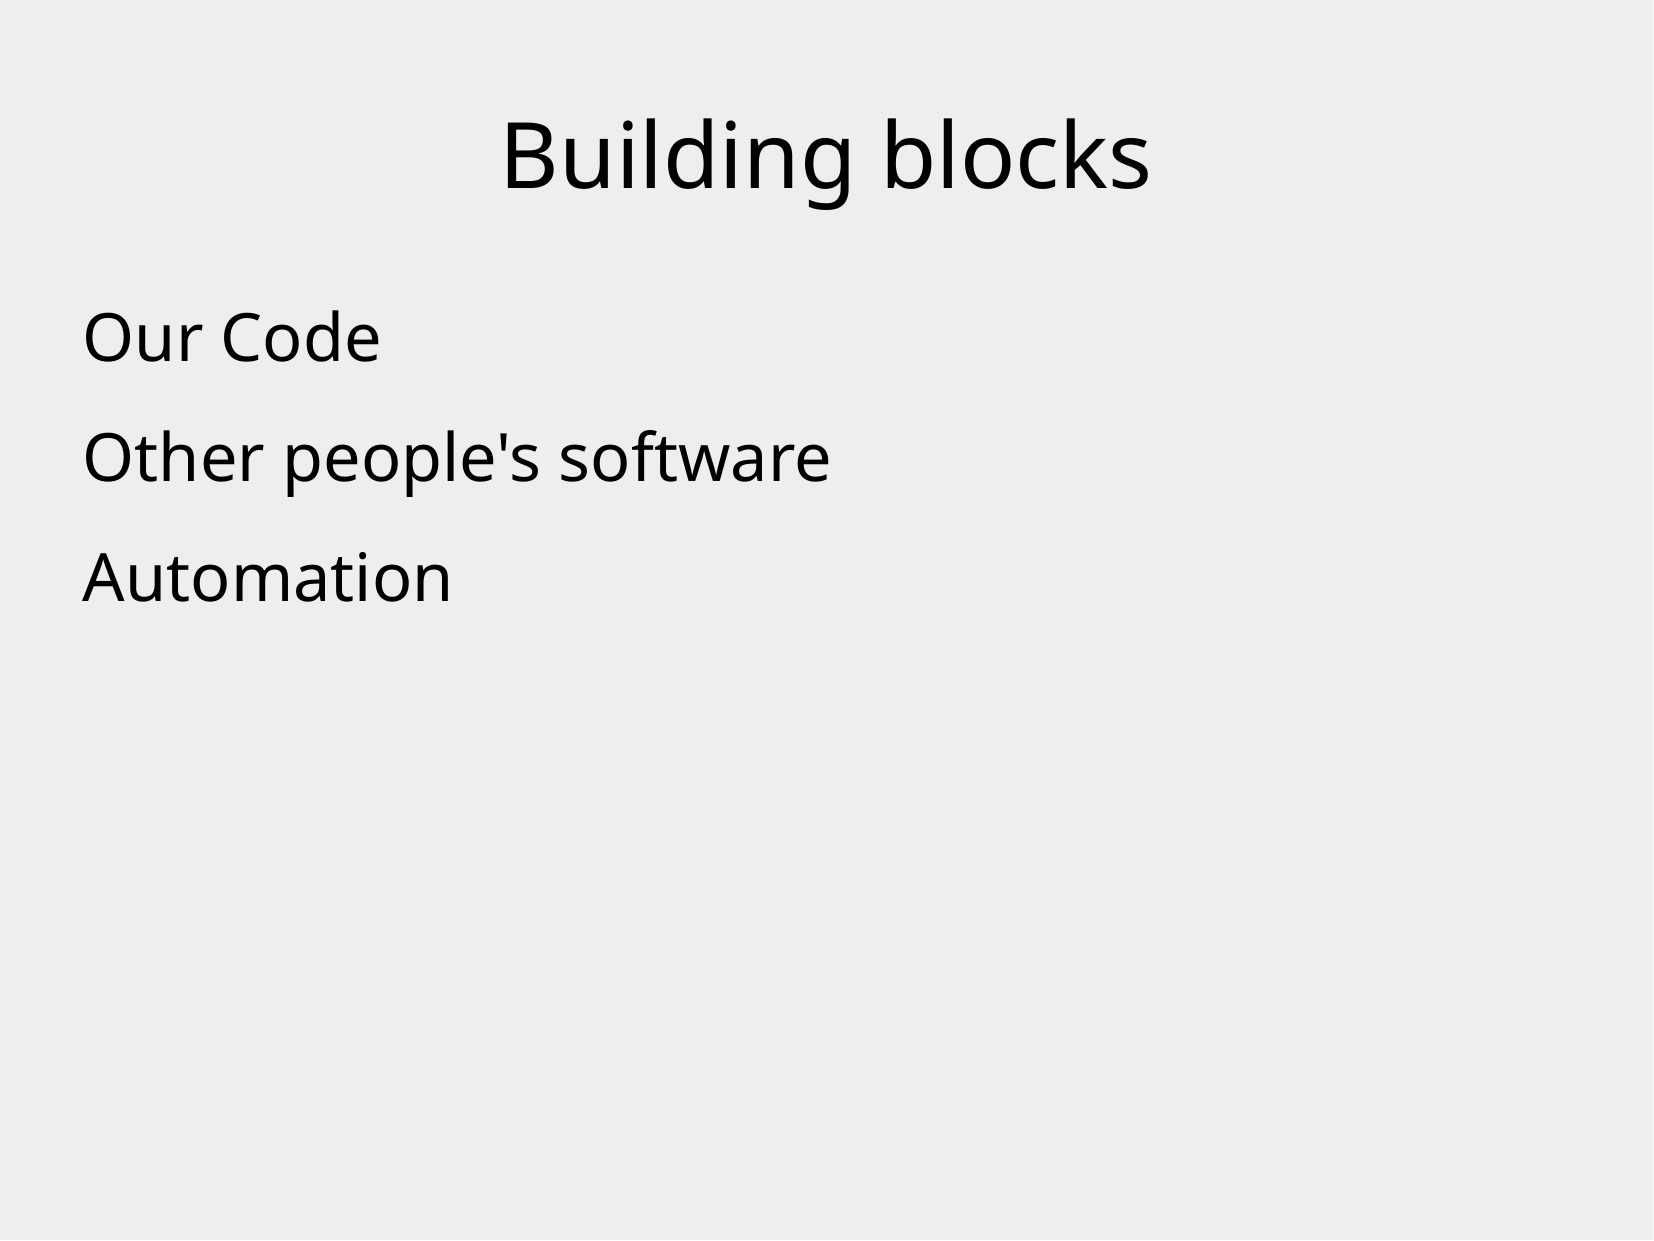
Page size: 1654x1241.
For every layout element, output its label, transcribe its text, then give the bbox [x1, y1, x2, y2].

list Our Code Other people's software Automation [82, 290, 1571, 1010]
title Building blocks [82, 49, 1571, 257]
